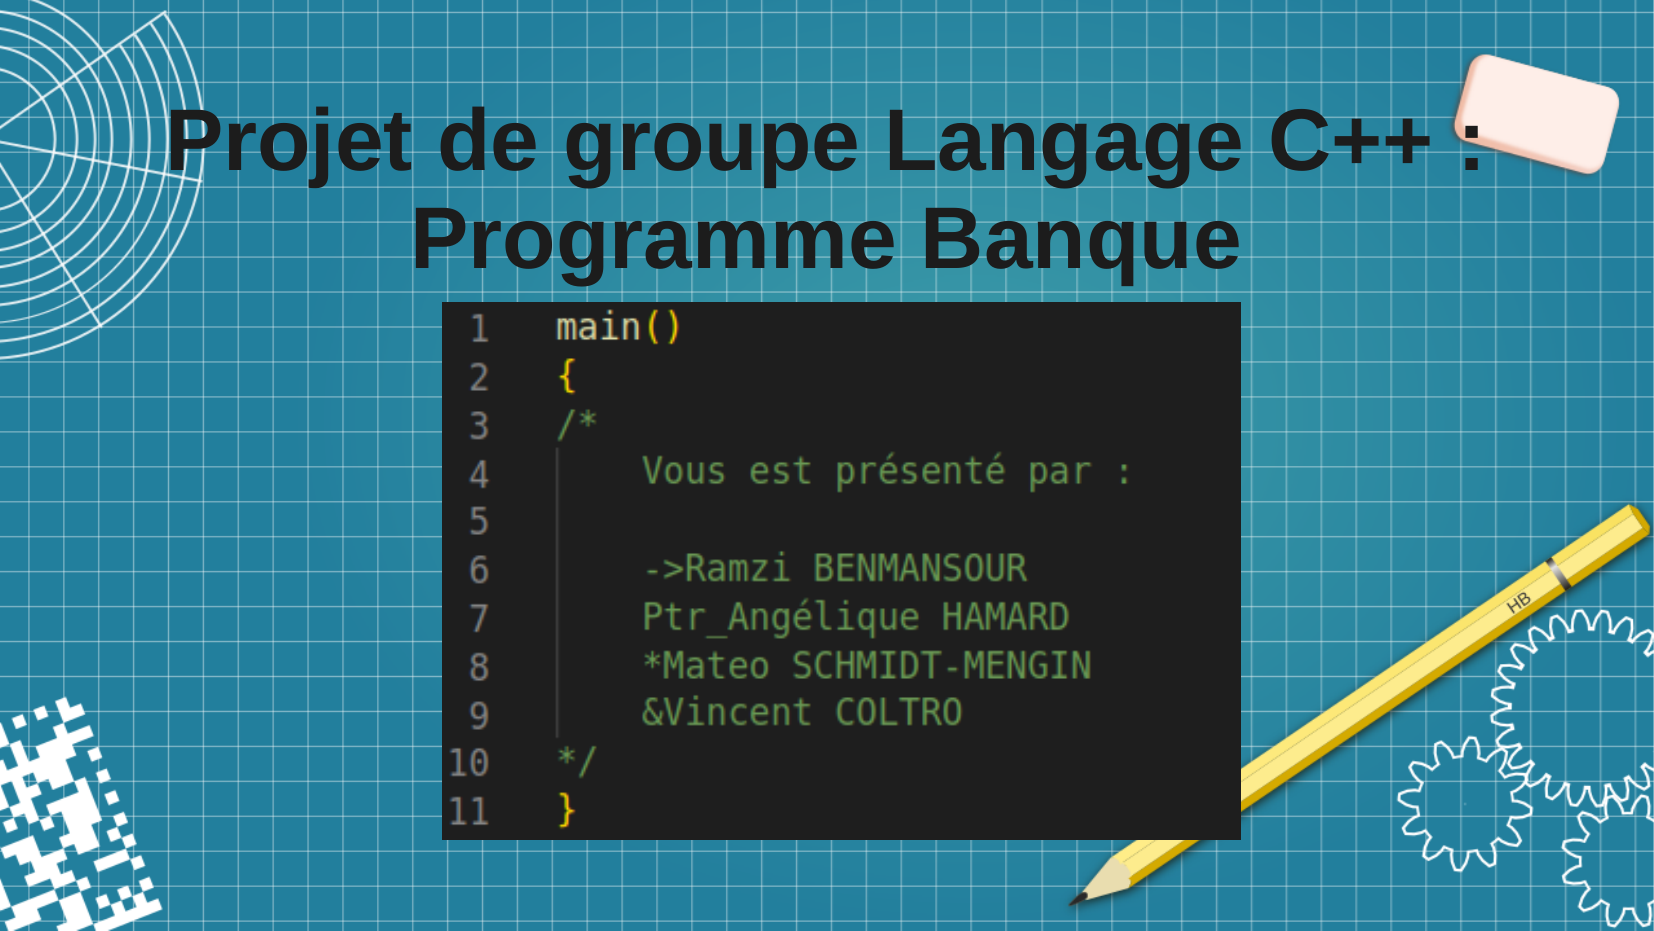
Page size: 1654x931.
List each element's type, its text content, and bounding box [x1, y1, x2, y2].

picture [0, 0, 1654, 931]
title Projet de groupe Langage C++ : Programme Banque [82, 82, 1571, 296]
